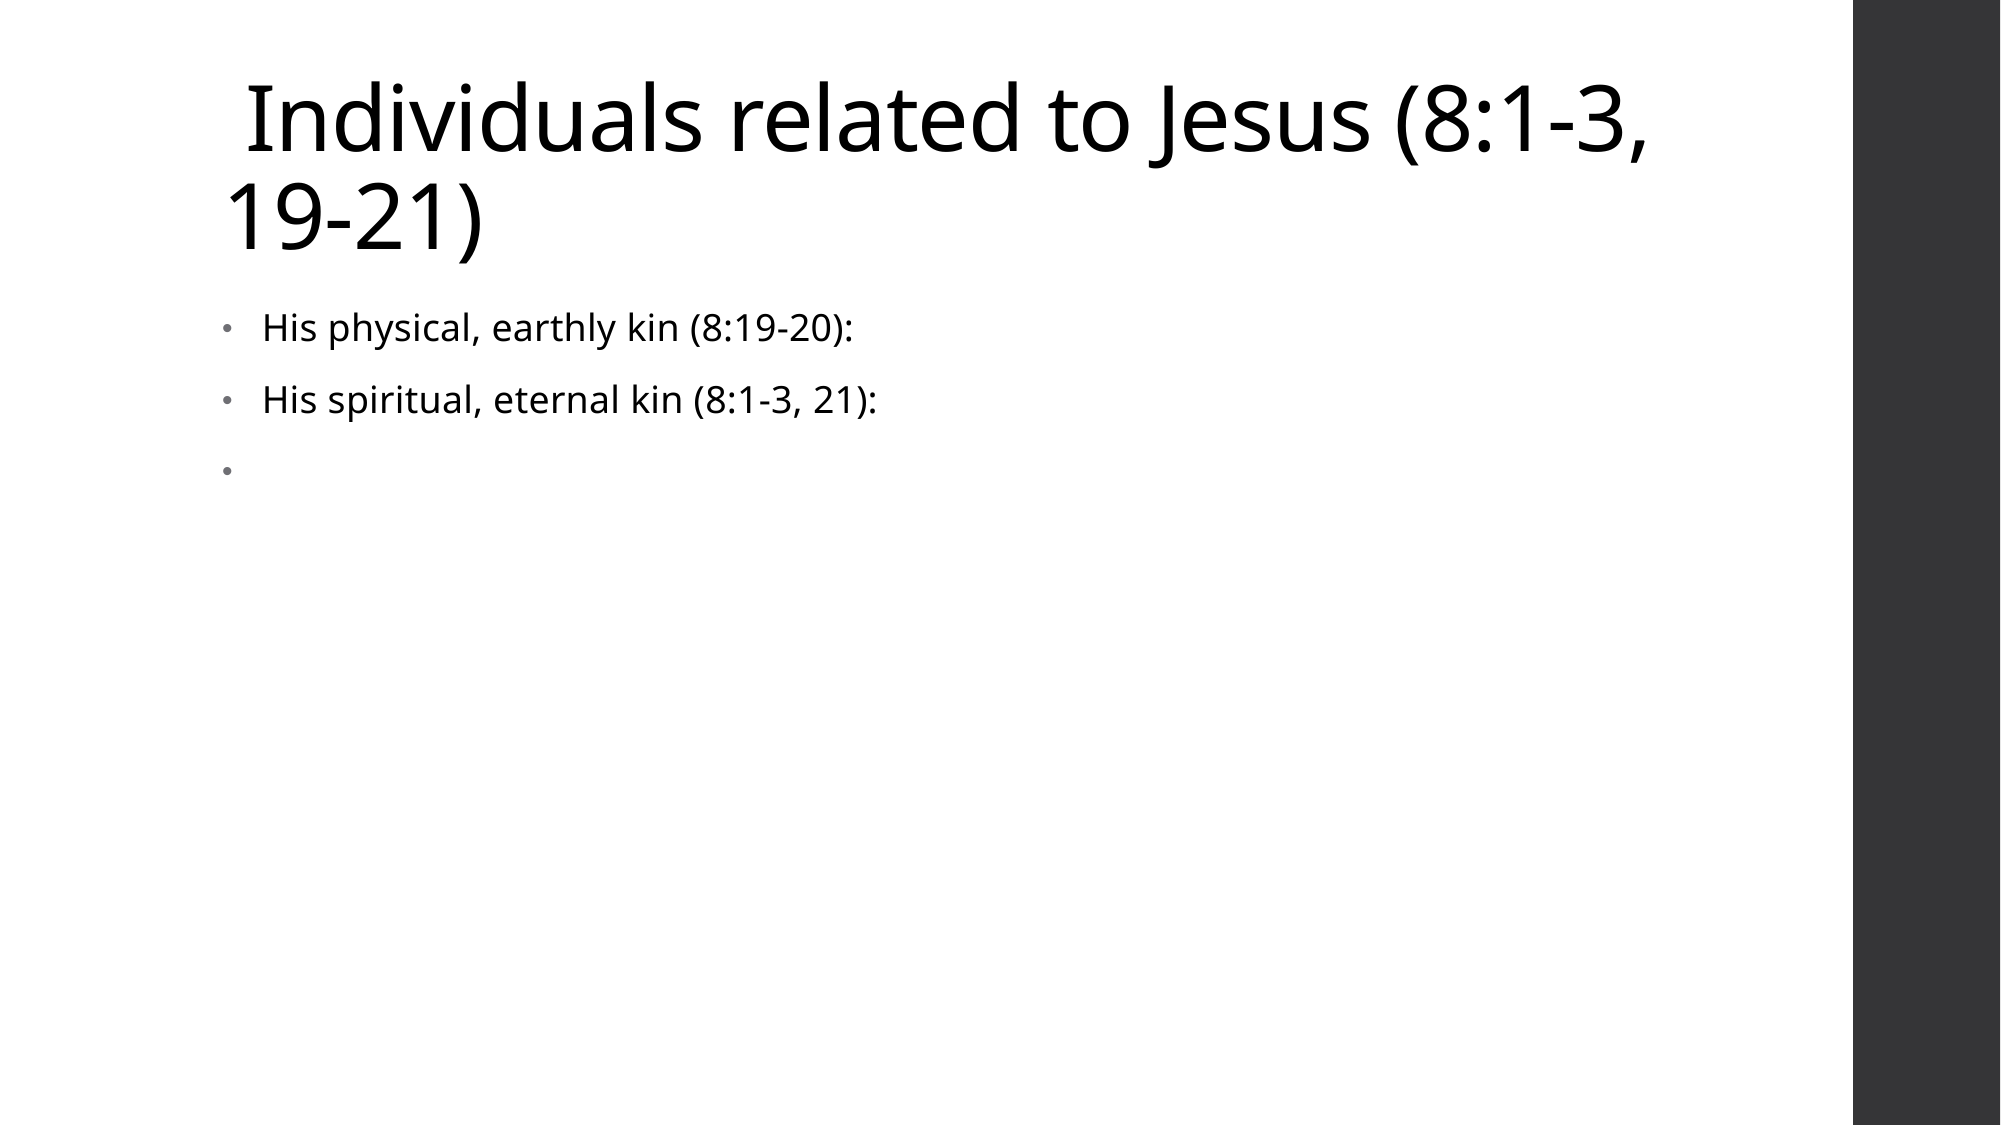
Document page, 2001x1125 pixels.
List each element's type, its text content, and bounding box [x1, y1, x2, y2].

list His physical, earthly kin (8:19-20): His spiritual, eternal kin (8:1-3, 21): [206, 299, 1617, 1014]
title Individuals related to Jesus (8:1-3, 19-21) [206, 60, 1797, 278]
